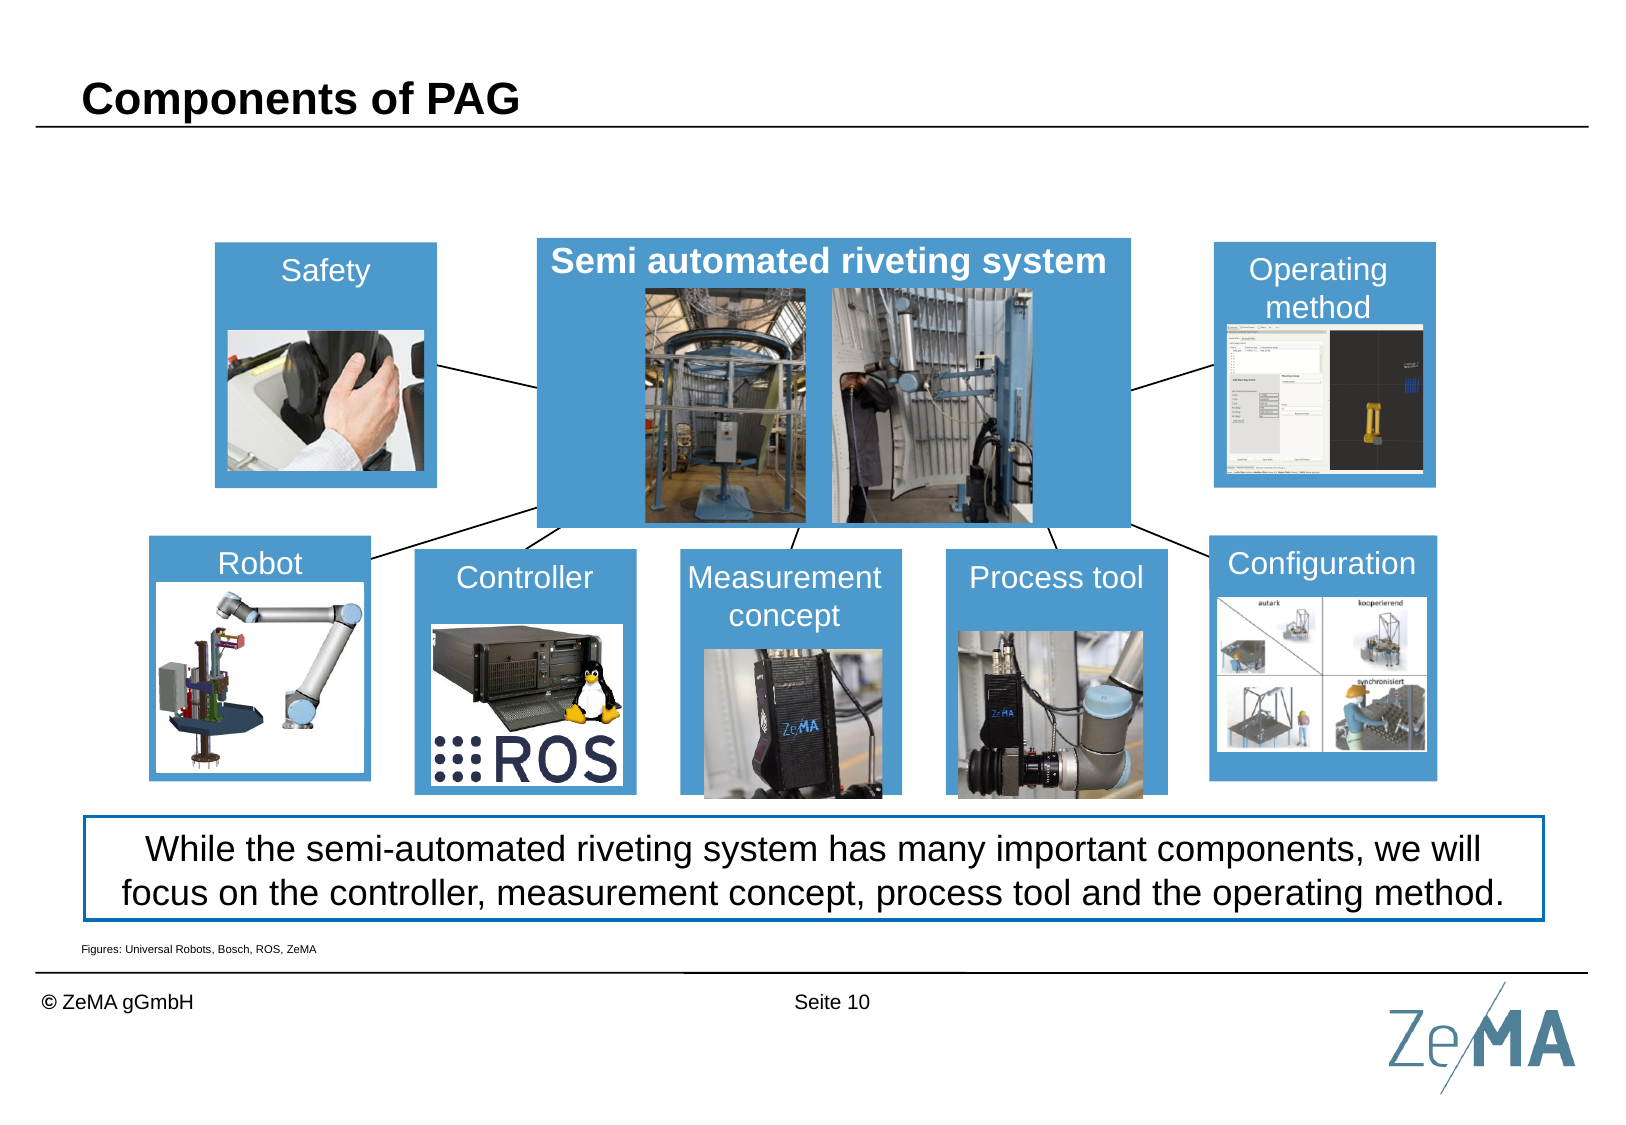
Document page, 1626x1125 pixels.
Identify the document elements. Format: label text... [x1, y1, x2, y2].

text_box While the semi-automated riveting system has many important components, we will focus on the controller, measurement concept, process tool and the operating method. [84, 816, 1544, 921]
text_box [536, 289, 1132, 528]
picture [1379, 981, 1584, 1095]
text_box [945, 603, 1168, 795]
picture [832, 288, 1033, 523]
picture [227, 330, 425, 471]
text_box Robot [149, 535, 372, 590]
text_box Measurement concept [667, 549, 903, 641]
text_box Controller [414, 549, 636, 603]
picture [1226, 334, 1424, 474]
text_box [1213, 334, 1436, 488]
title Components of PAG [81, 44, 1544, 124]
text_box [1209, 535, 1438, 782]
text_box [680, 641, 903, 795]
picture [704, 649, 883, 799]
text_box [214, 296, 437, 489]
text_box Safety [214, 242, 437, 296]
picture [1217, 597, 1427, 752]
picture [158, 589, 365, 773]
text_box Semi automated riveting system [524, 229, 1144, 289]
picture [958, 631, 1144, 799]
text_box [414, 549, 637, 795]
text_box Figures: Universal Robots, Bosch, ROS, ZeMA [81, 941, 1625, 964]
picture [431, 624, 623, 786]
picture [645, 288, 806, 523]
text_box [149, 582, 372, 782]
text_box Operating method [1200, 241, 1437, 334]
text_box Configuration [1209, 535, 1436, 590]
text_box Process tool [945, 549, 1168, 603]
